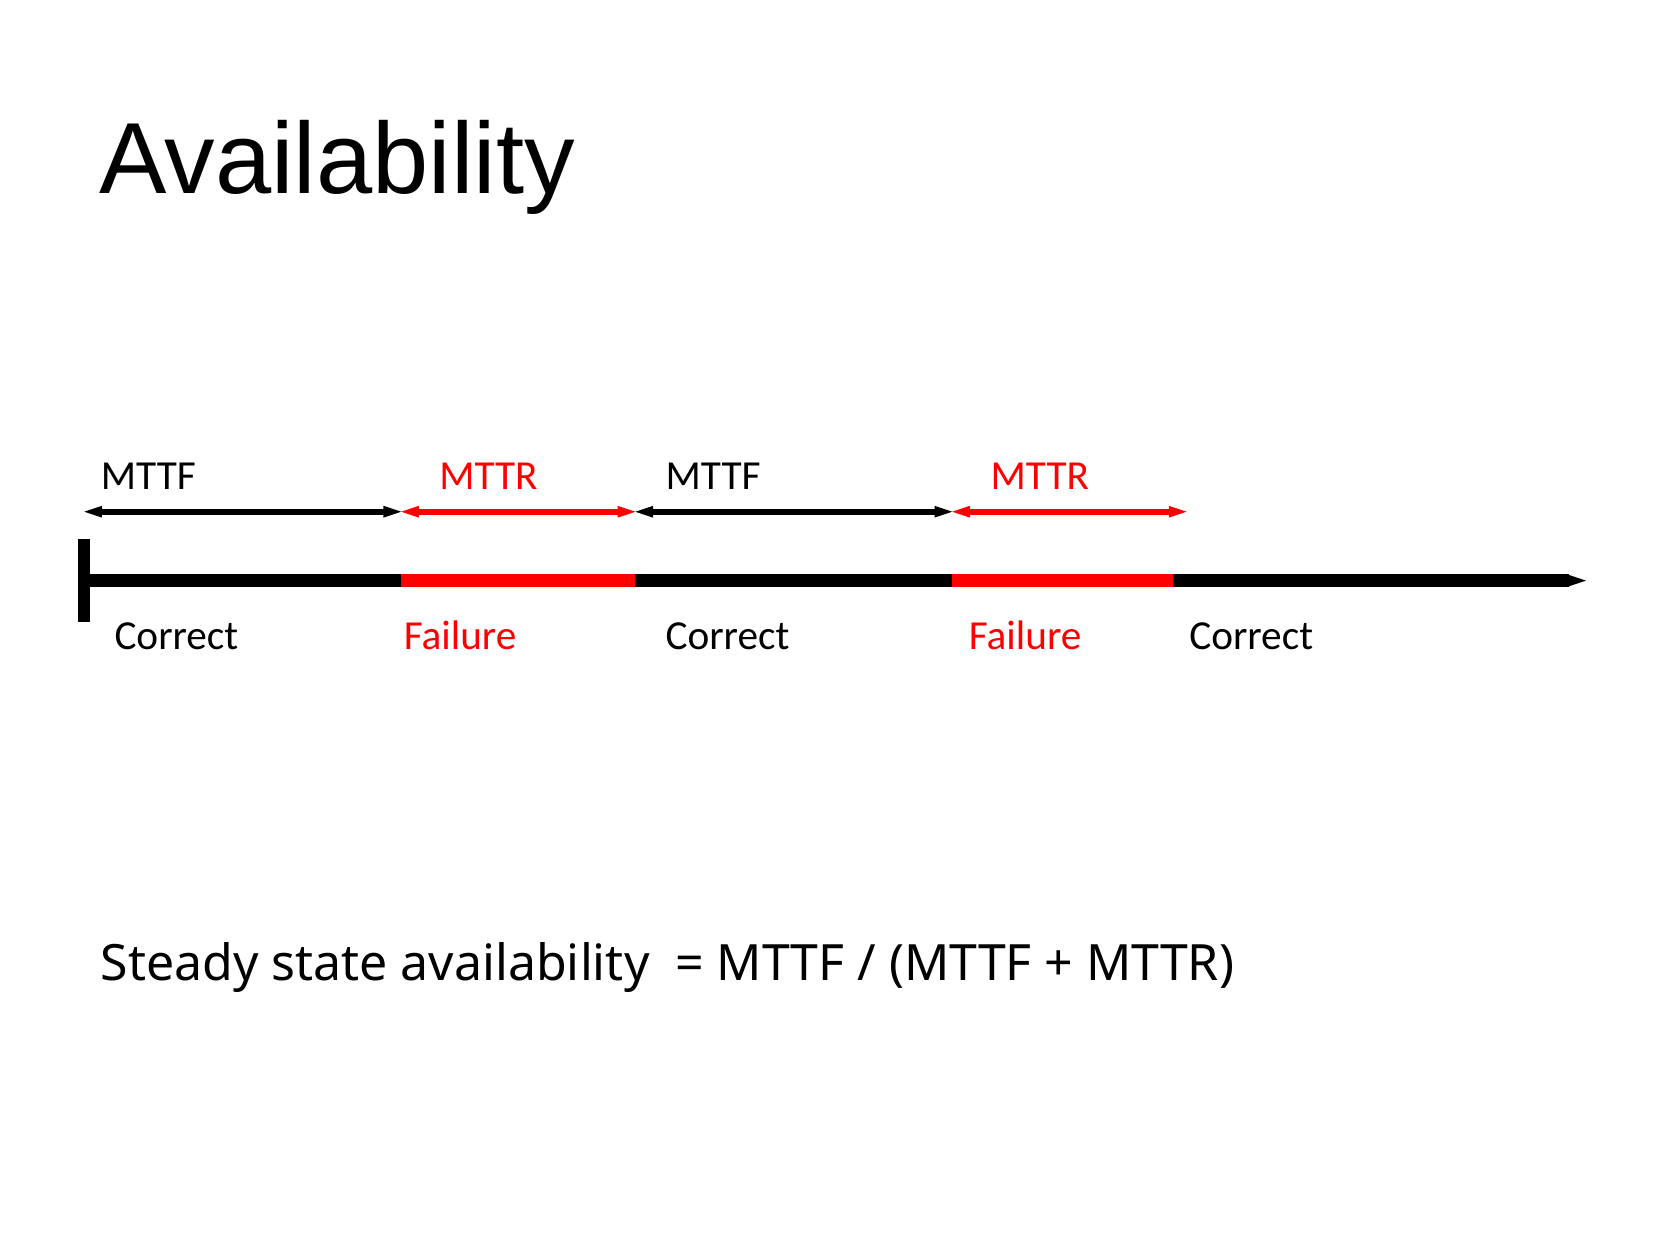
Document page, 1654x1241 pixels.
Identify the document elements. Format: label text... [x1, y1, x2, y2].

title Availability [82, 49, 1571, 257]
list Steady state availability = MTTF / (MTTF + MTTR) [84, 910, 1559, 1145]
text_box Failure [952, 599, 1256, 684]
text_box MTTR [973, 439, 1278, 524]
text_box MTTF [84, 439, 388, 524]
text_box Correct [649, 599, 952, 684]
text_box MTTF [649, 439, 953, 524]
text_box Failure [387, 599, 649, 684]
text_box Correct [98, 599, 387, 684]
text_box Correct [1256, 599, 1476, 684]
text_box MTTR [422, 439, 649, 524]
